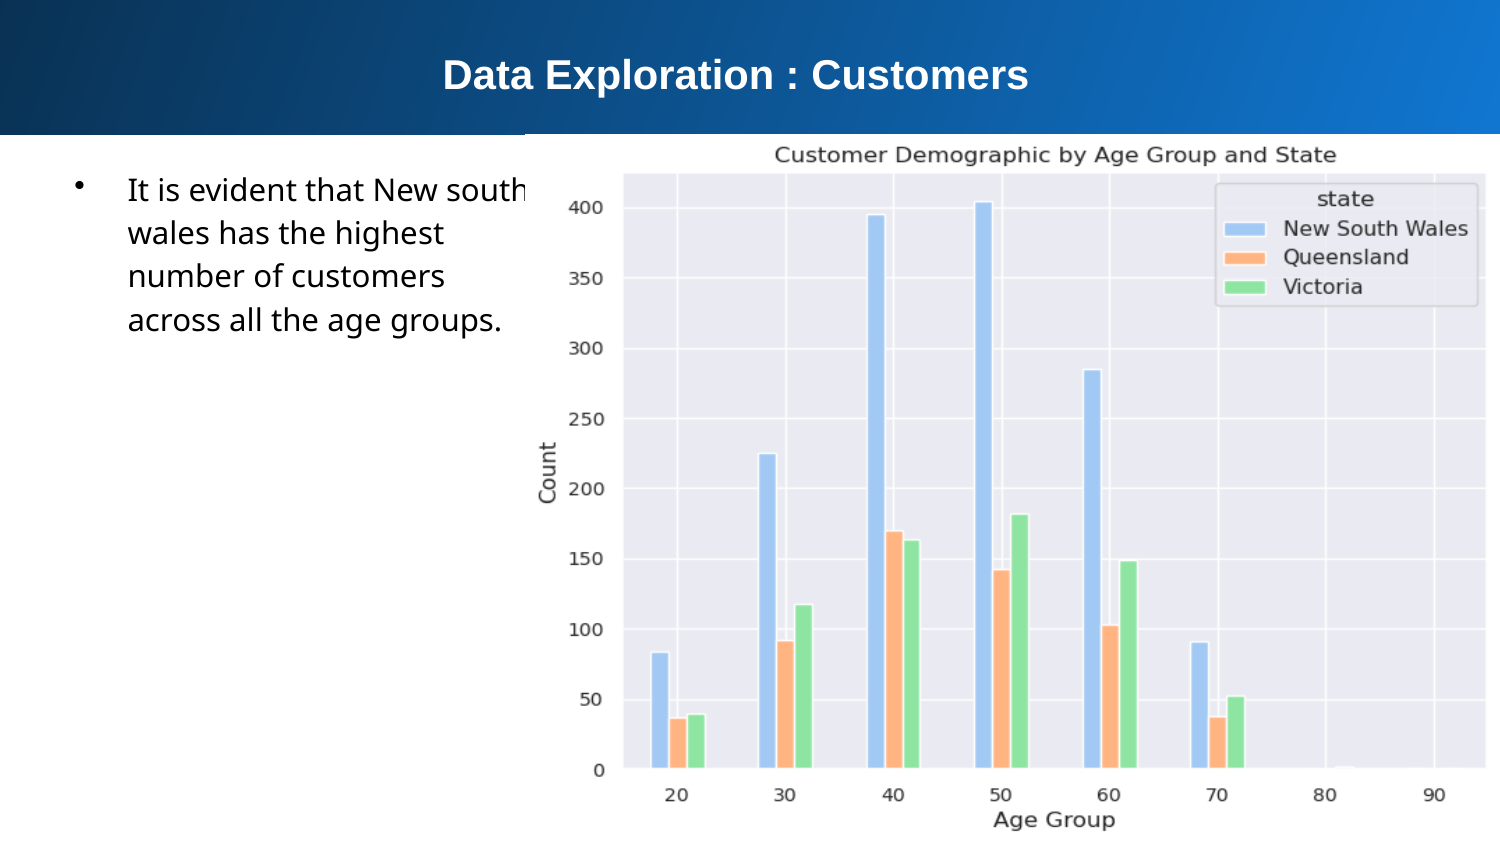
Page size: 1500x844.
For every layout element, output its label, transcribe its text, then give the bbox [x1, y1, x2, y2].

text_box It is evident that New south wales has the highest number of customers across all the age groups. [37, 149, 525, 731]
text_box Data Exploration : Customers [33, 32, 1439, 138]
picture [525, 134, 1500, 844]
text_box [0, 0, 1500, 135]
